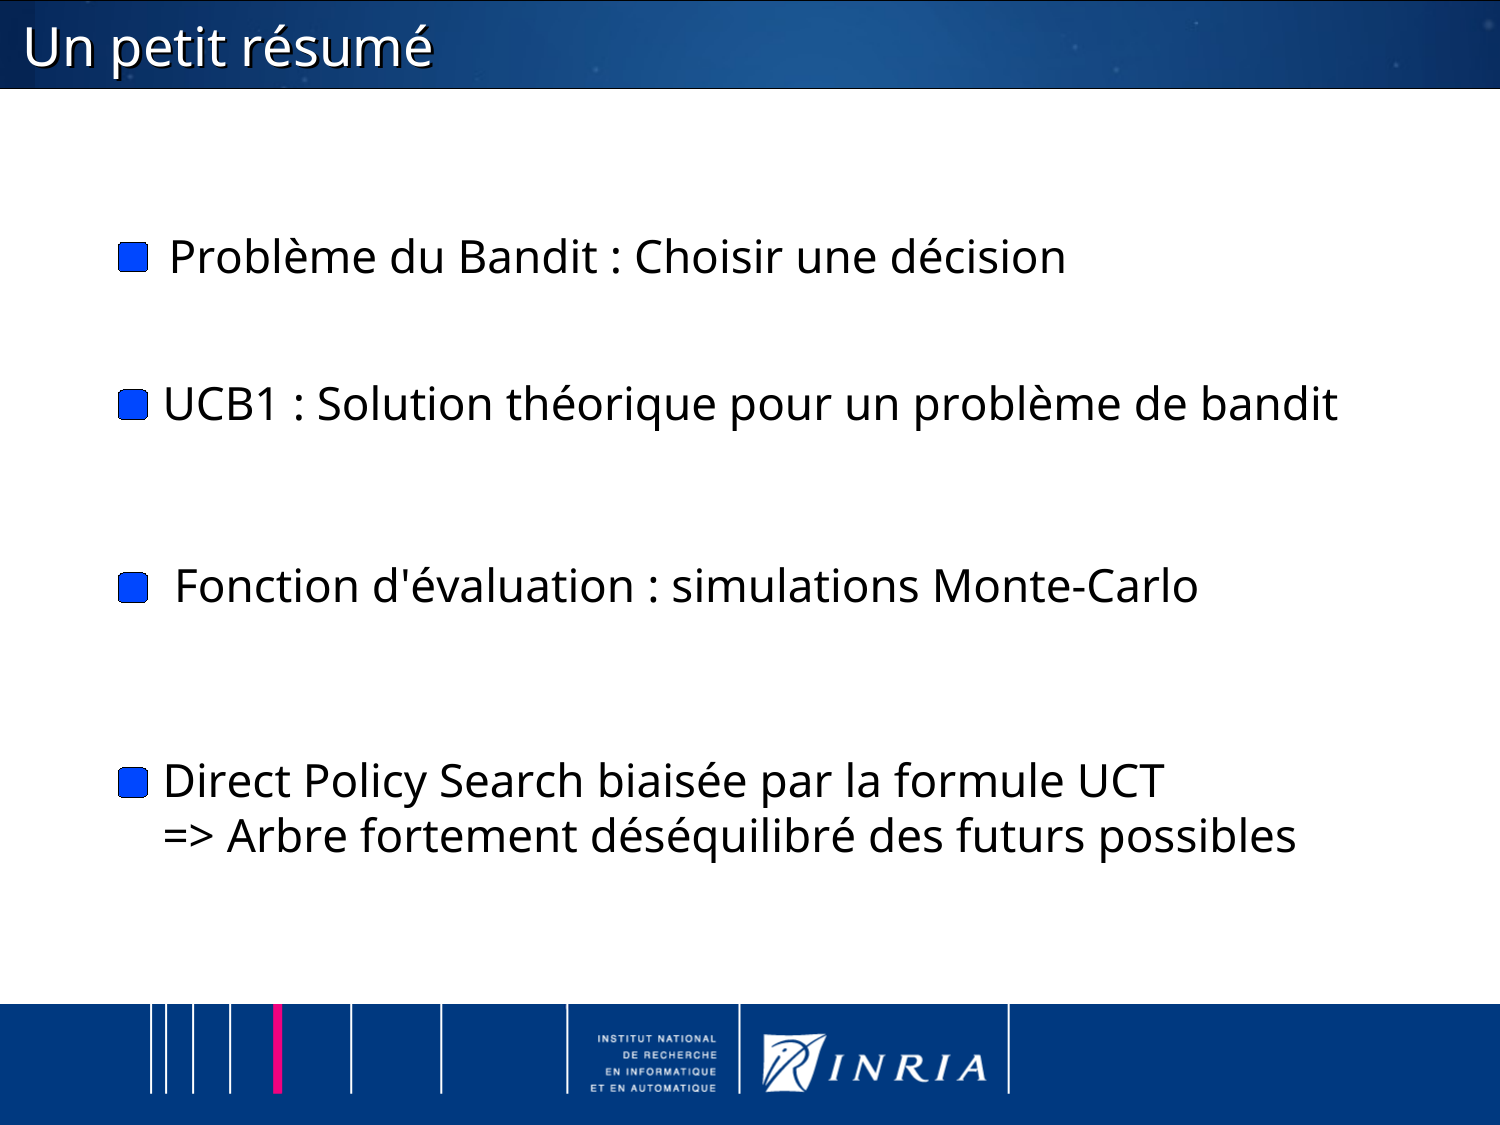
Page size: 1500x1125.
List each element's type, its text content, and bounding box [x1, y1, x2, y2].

text_box Direct Policy Search biaisée par la formule UCT => Arbre fortement déséquilibré des futurs possibles [147, 744, 1388, 869]
text_box Fonction d'évaluation : simulations Monte-Carlo [159, 549, 1418, 619]
text_box [118, 572, 148, 603]
text_box [118, 767, 148, 798]
text_box UCB1 : Solution théorique pour un problème de bandit [135, 367, 1447, 438]
text_box [118, 242, 148, 272]
text_box Un petit résumé [0, 0, 1500, 89]
picture [0, 1004, 1500, 1125]
text_box Problème du Bandit : Choisir une décision [141, 220, 1388, 291]
text_box [118, 389, 148, 420]
